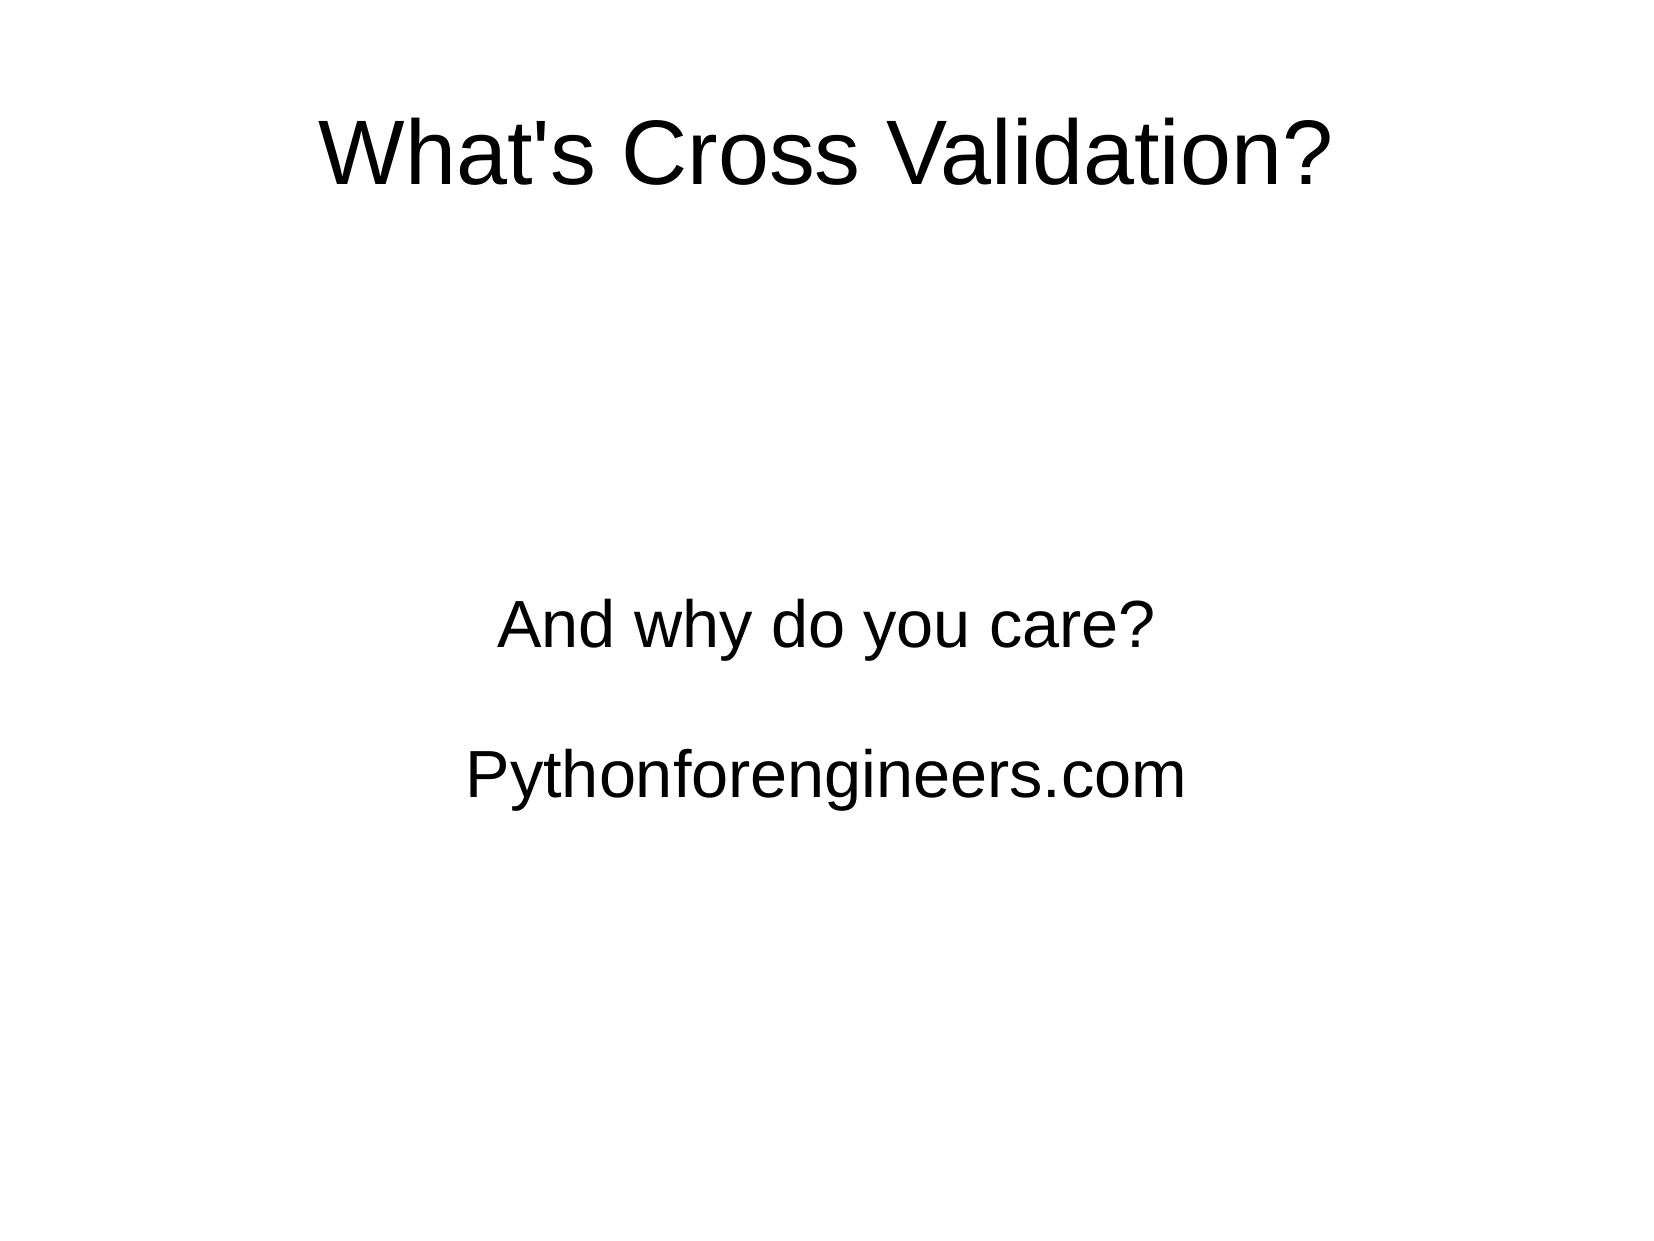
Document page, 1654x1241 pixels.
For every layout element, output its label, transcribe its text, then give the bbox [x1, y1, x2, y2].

title What's Cross Validation? [82, 49, 1571, 257]
subtitle And why do you care? Pythonforengineers.com [82, 290, 1571, 1109]
